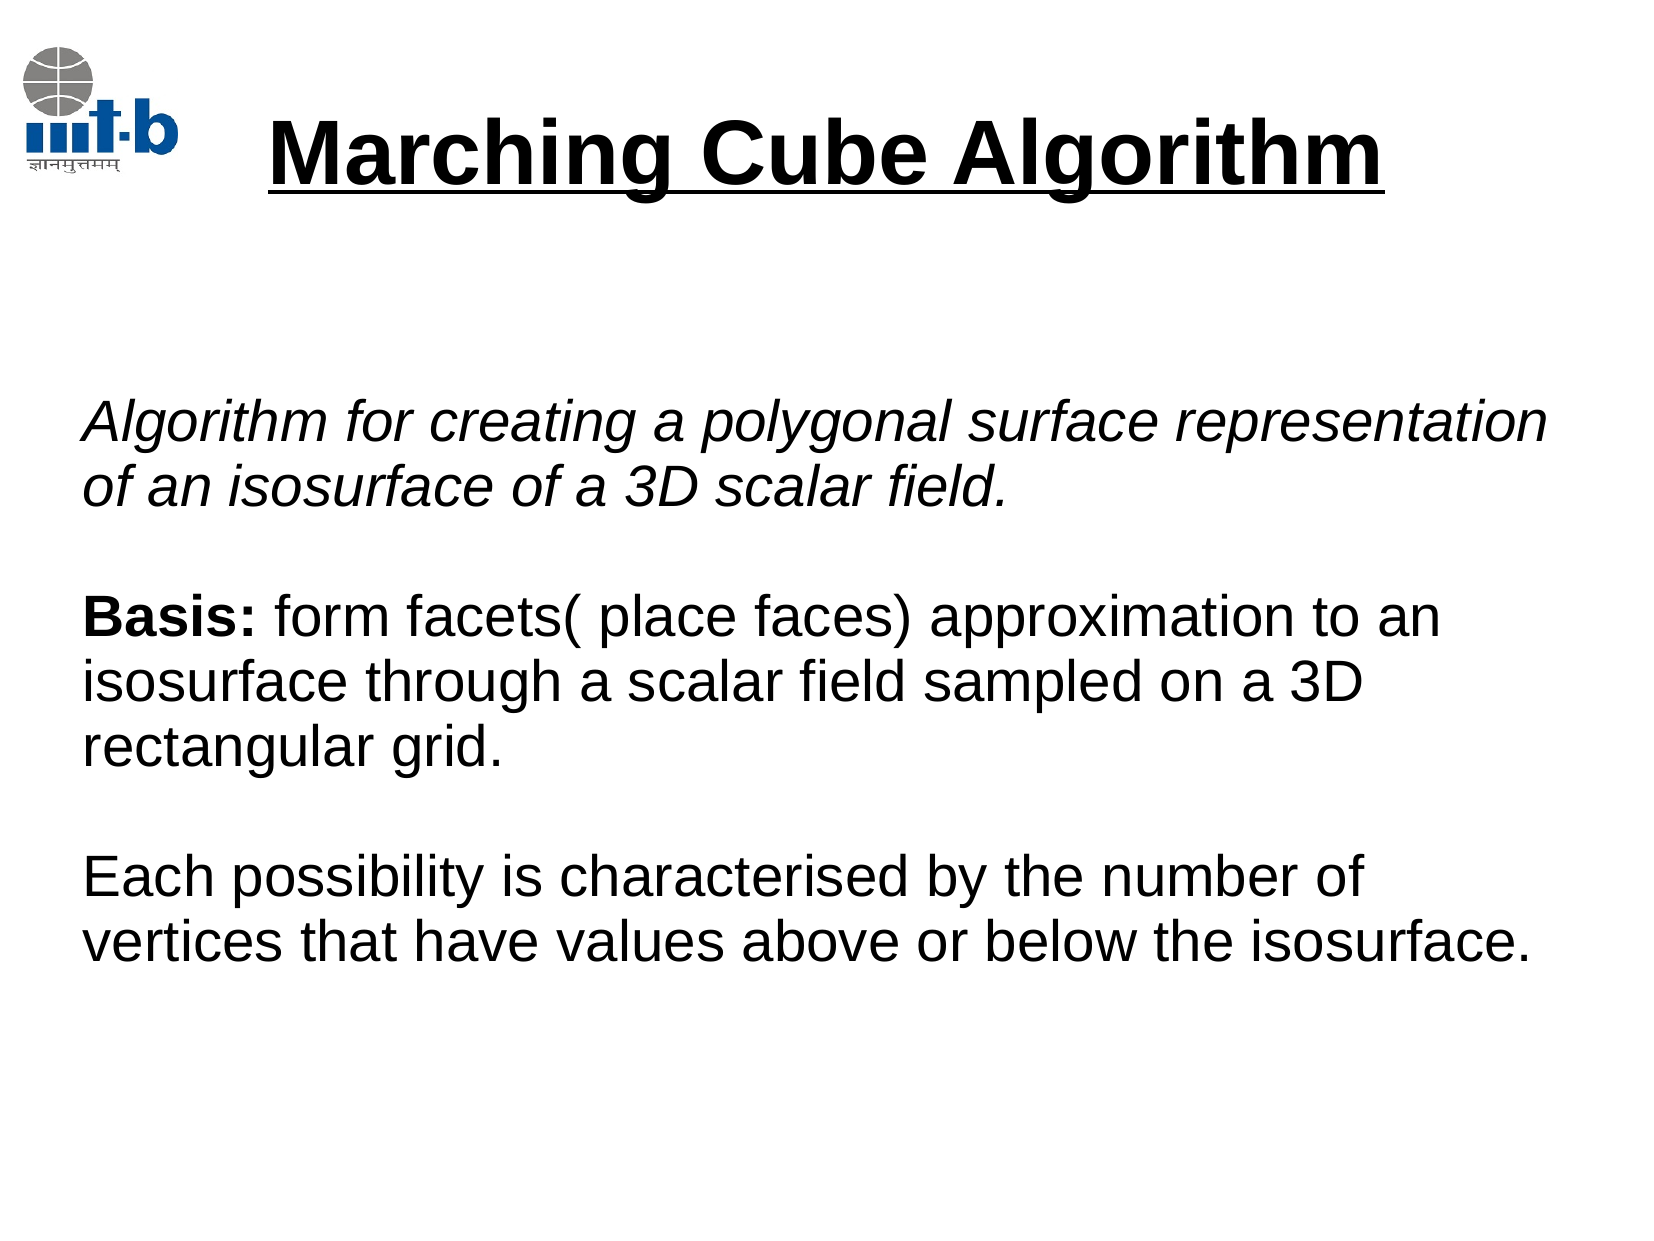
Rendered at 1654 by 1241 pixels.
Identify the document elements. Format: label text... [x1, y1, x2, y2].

title Marching Cube Algorithm [82, 49, 1571, 237]
subtitle Algorithm for creating a polygonal surface representation of an isosurface of a 3D scalar field. Basis: form facets( place faces) approximation to an isosurface through a scalar field sampled on a 3D rectangular grid. Each possibility is characterised by the number of vertices that have values above or below the isosurface. [82, 237, 1571, 1200]
picture [23, 35, 178, 189]
